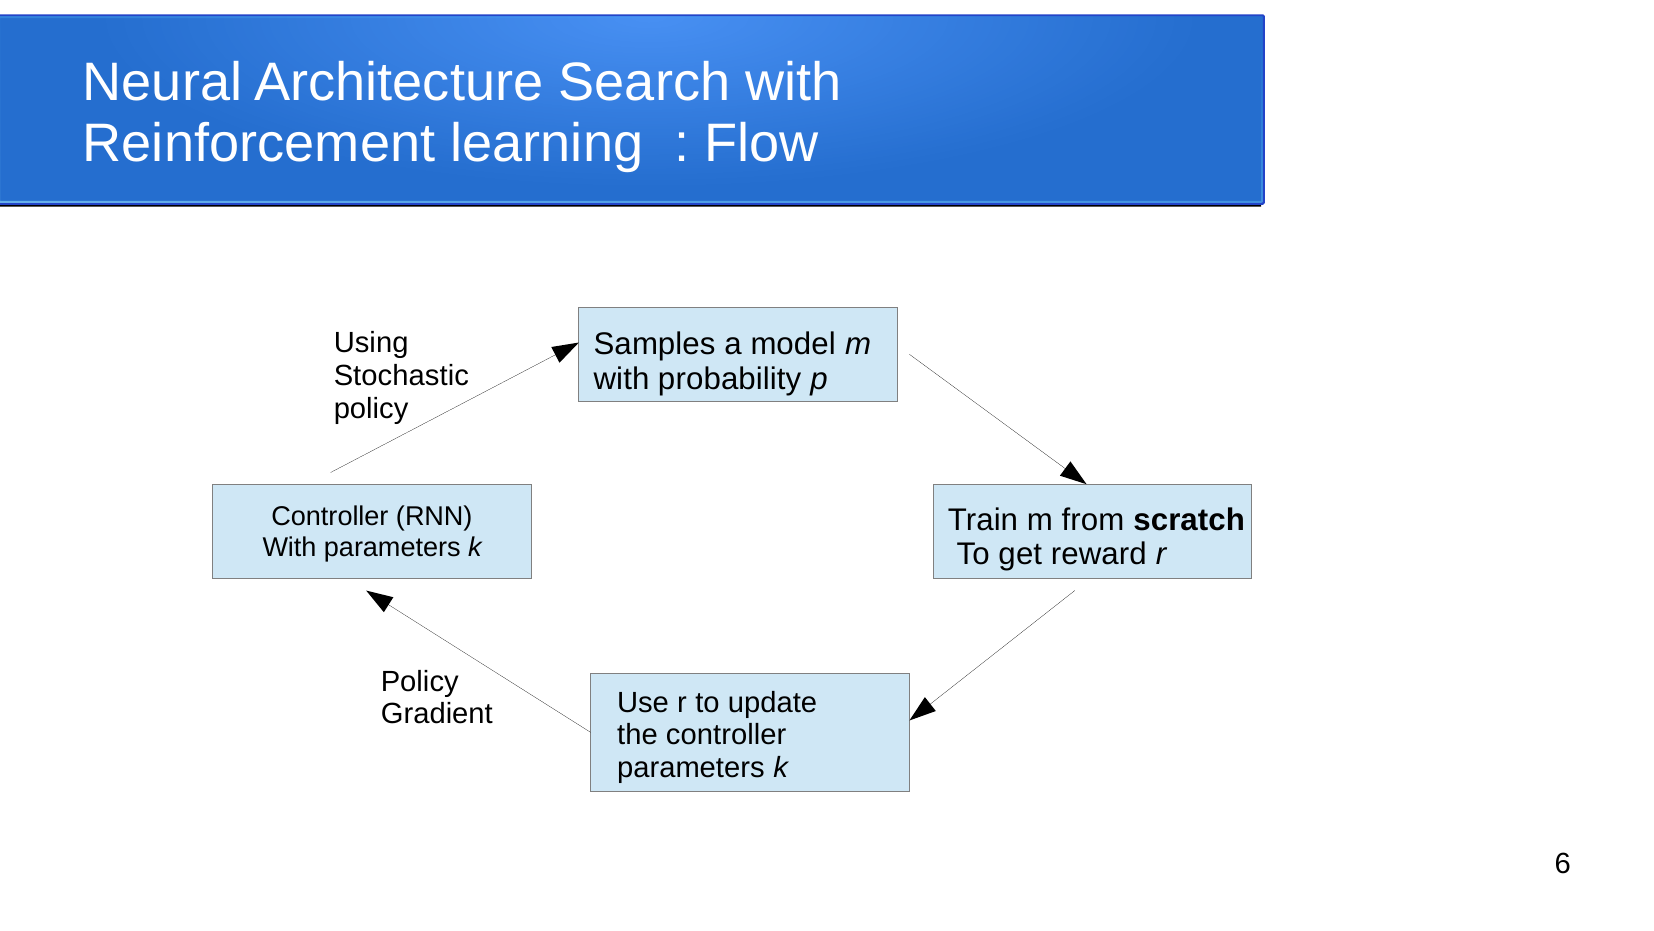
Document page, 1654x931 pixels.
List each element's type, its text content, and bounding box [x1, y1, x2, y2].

text_box Train m from scratch To get reward r [933, 494, 1260, 579]
text_box [578, 307, 898, 402]
text_box Use r to update the controller parameters k [602, 678, 910, 792]
text_box Policy Gradient [366, 657, 509, 738]
title Neural Architecture Search with Reinforcement learning : Flow [82, 21, 1235, 204]
text_box Using Stochastic policy [318, 318, 493, 433]
text_box [933, 484, 1252, 494]
text_box Controller (RNN) With parameters k [212, 484, 532, 579]
text_box [590, 673, 910, 792]
text_box Samples a model m with probability p [578, 318, 886, 404]
